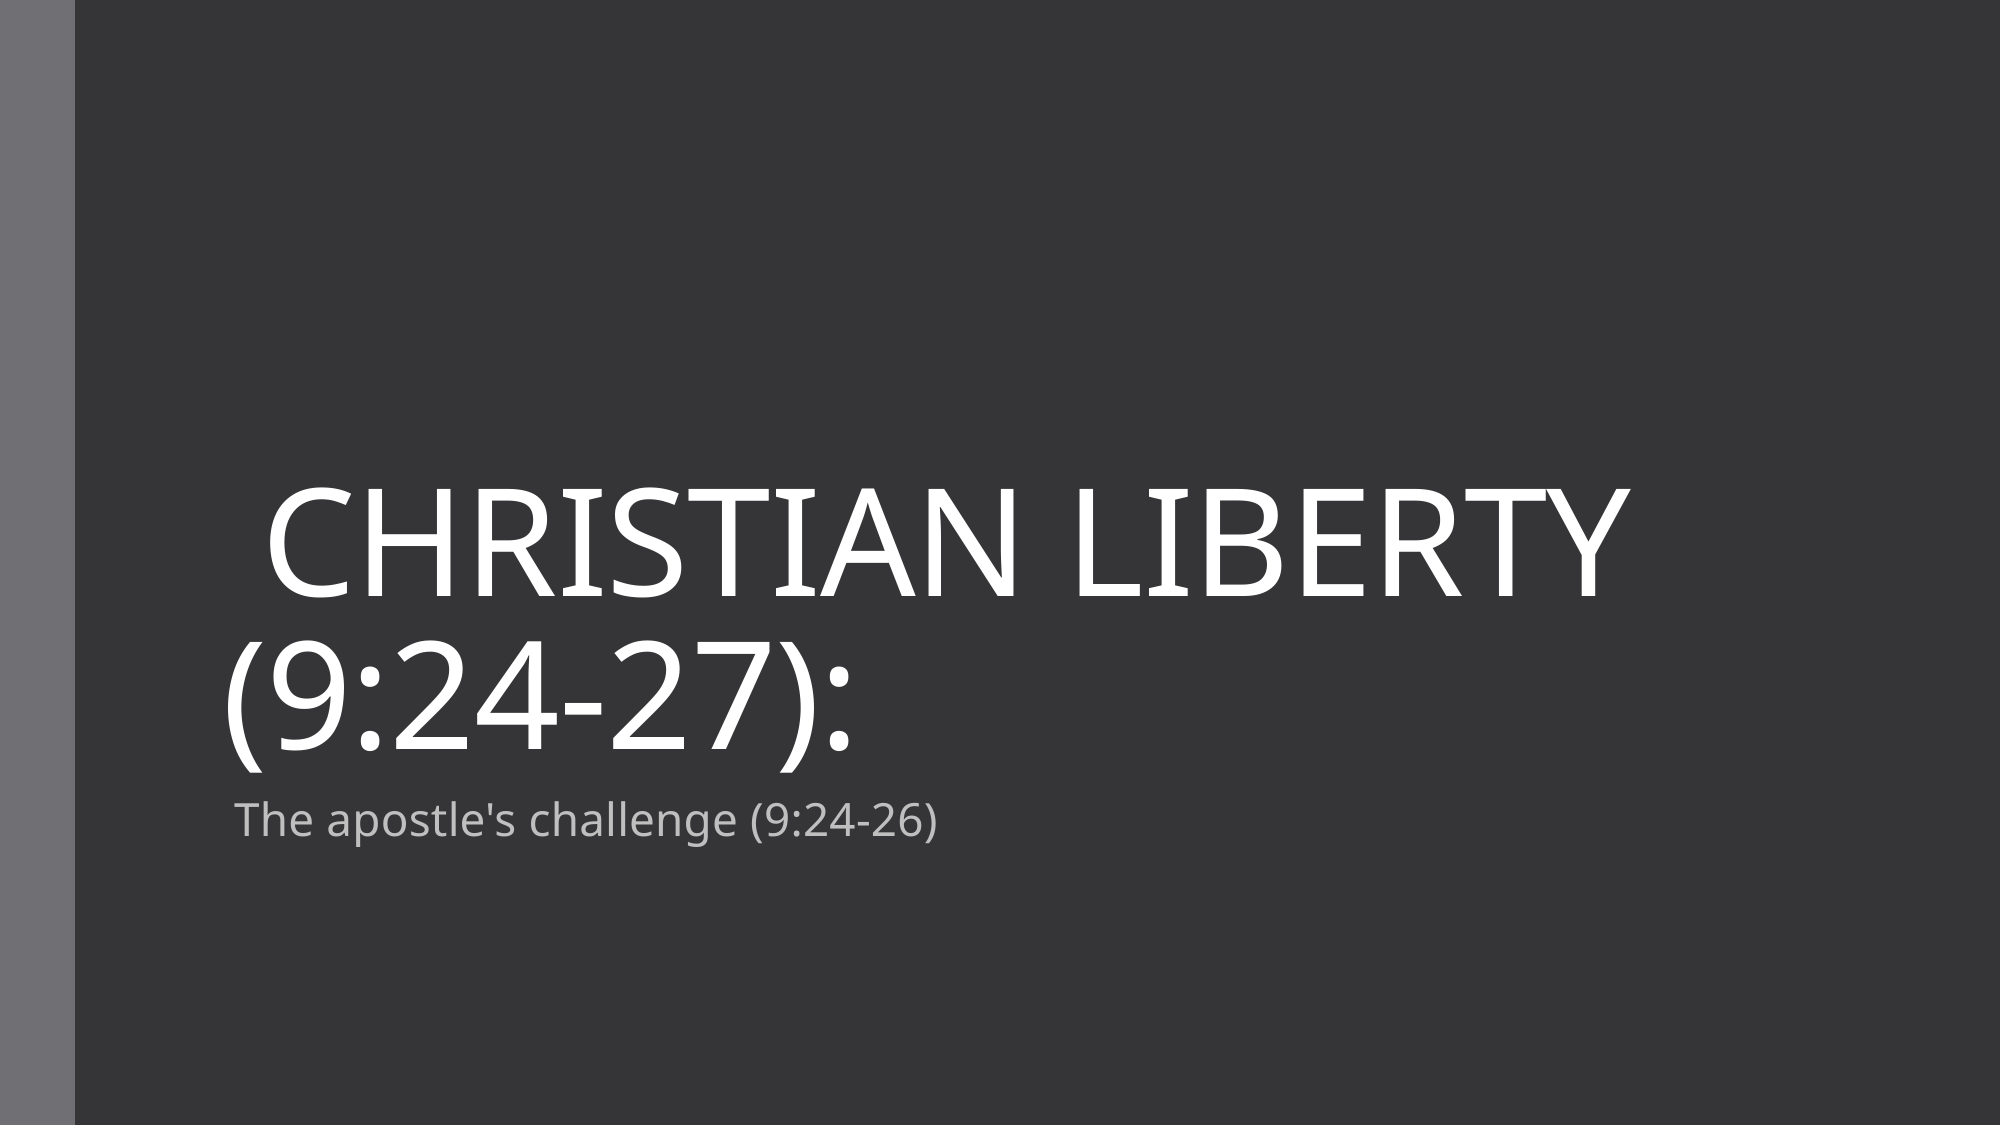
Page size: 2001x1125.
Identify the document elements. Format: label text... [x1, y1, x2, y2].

subtitle The apostle's challenge (9:24-26) [206, 787, 1752, 1066]
title CHRISTIAN LIBERTY (9:24-27): [206, 124, 1752, 787]
